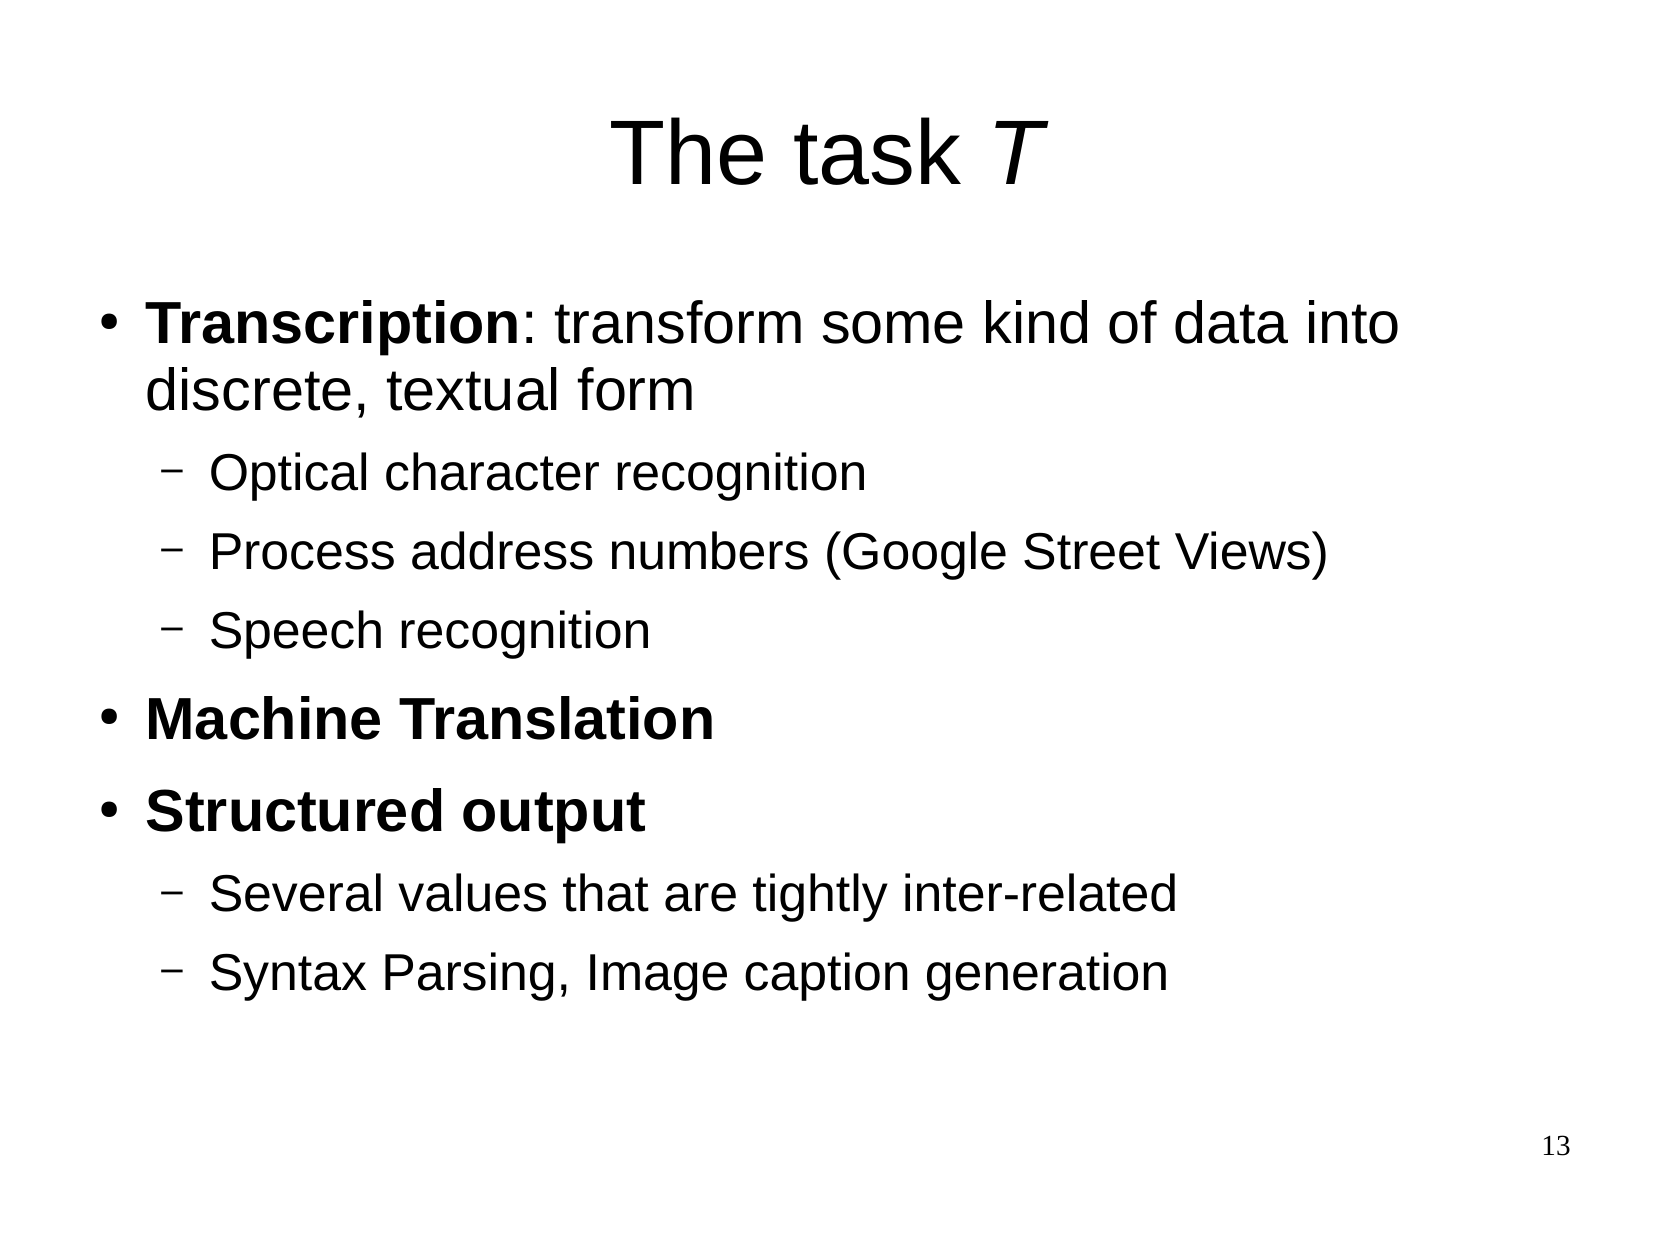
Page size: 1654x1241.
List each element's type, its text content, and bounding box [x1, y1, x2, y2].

title The task T [82, 49, 1571, 257]
list Transcription: transform some kind of data into discrete, textual form Optical character recognition Process address numbers (Google Street Views) Speech recognition Machine Translation Structured output Several values that are tightly inter-related Syntax Parsing, Image caption generation [82, 290, 1571, 1010]
